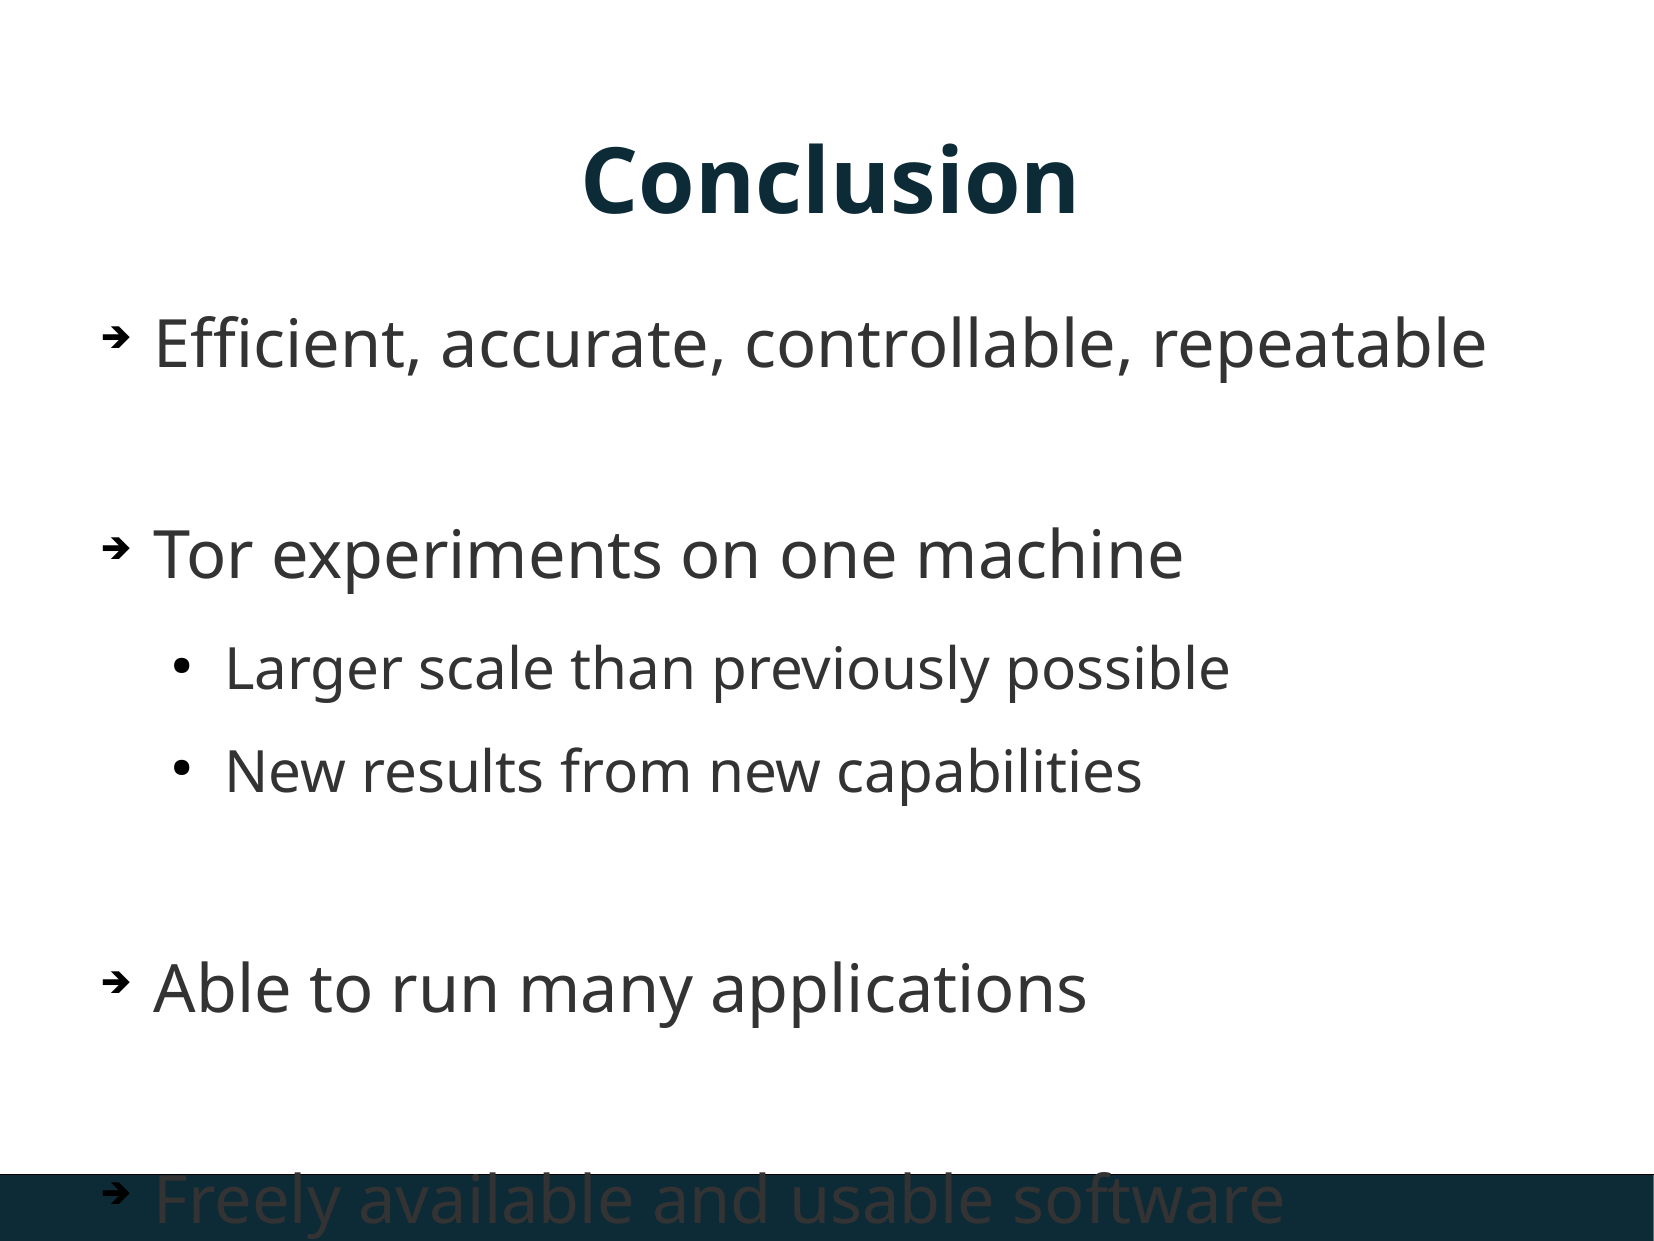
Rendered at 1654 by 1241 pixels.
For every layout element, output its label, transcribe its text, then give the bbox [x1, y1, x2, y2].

title Conclusion [86, 74, 1575, 282]
list Efficient, accurate, controllable, repeatable Tor experiments on one machine Larger scale than previously possible New results from new capabilities Able to run many applications Freely available and usable software [82, 296, 1571, 1121]
